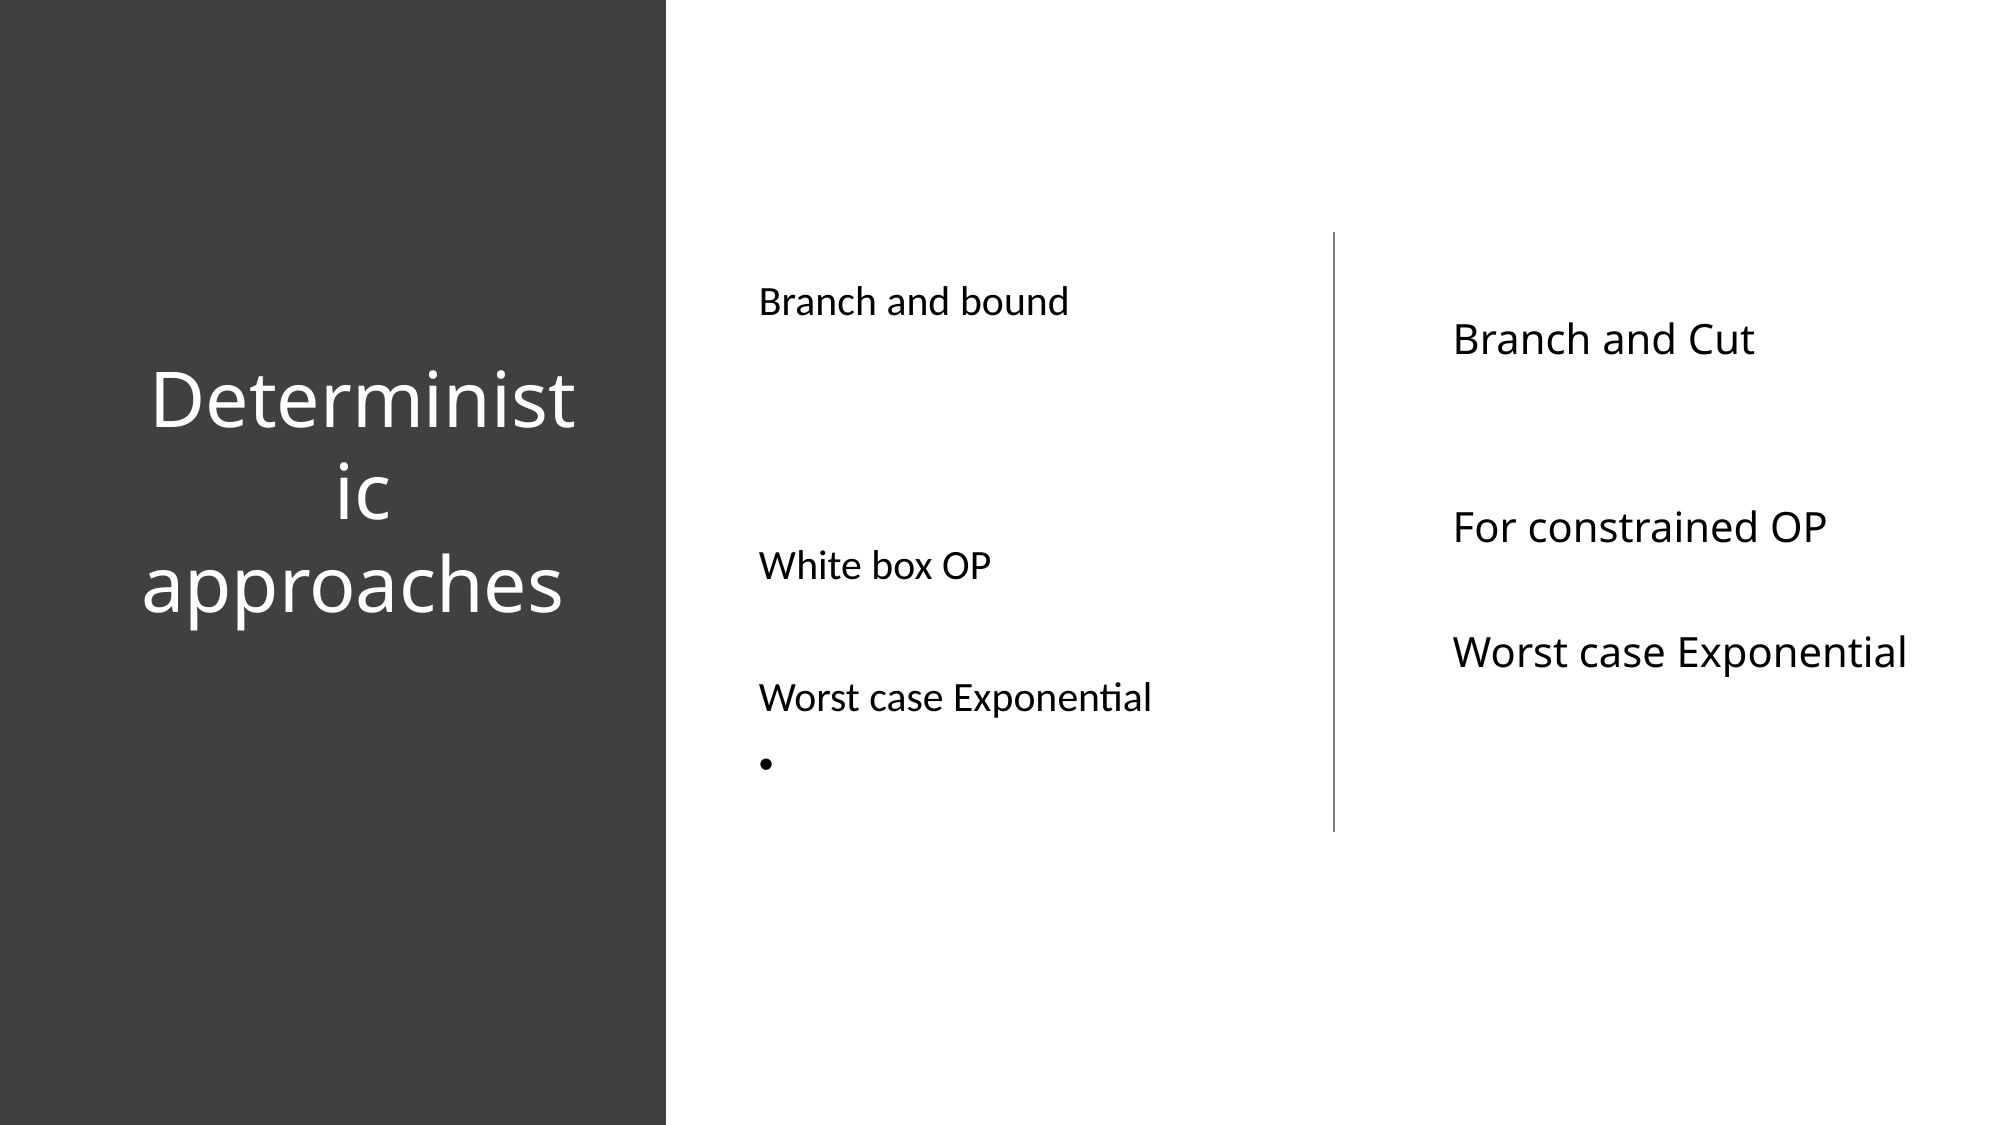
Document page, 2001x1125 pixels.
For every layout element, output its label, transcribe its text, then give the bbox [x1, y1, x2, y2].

title Deterministic approaches [125, 342, 601, 1059]
text_box Branch and bound White box OP Worst case Exponential [743, 272, 1269, 988]
text_box [0, 0, 666, 1125]
list Branch and Cut For constrained OP Worst case Exponential [1437, 136, 2000, 853]
